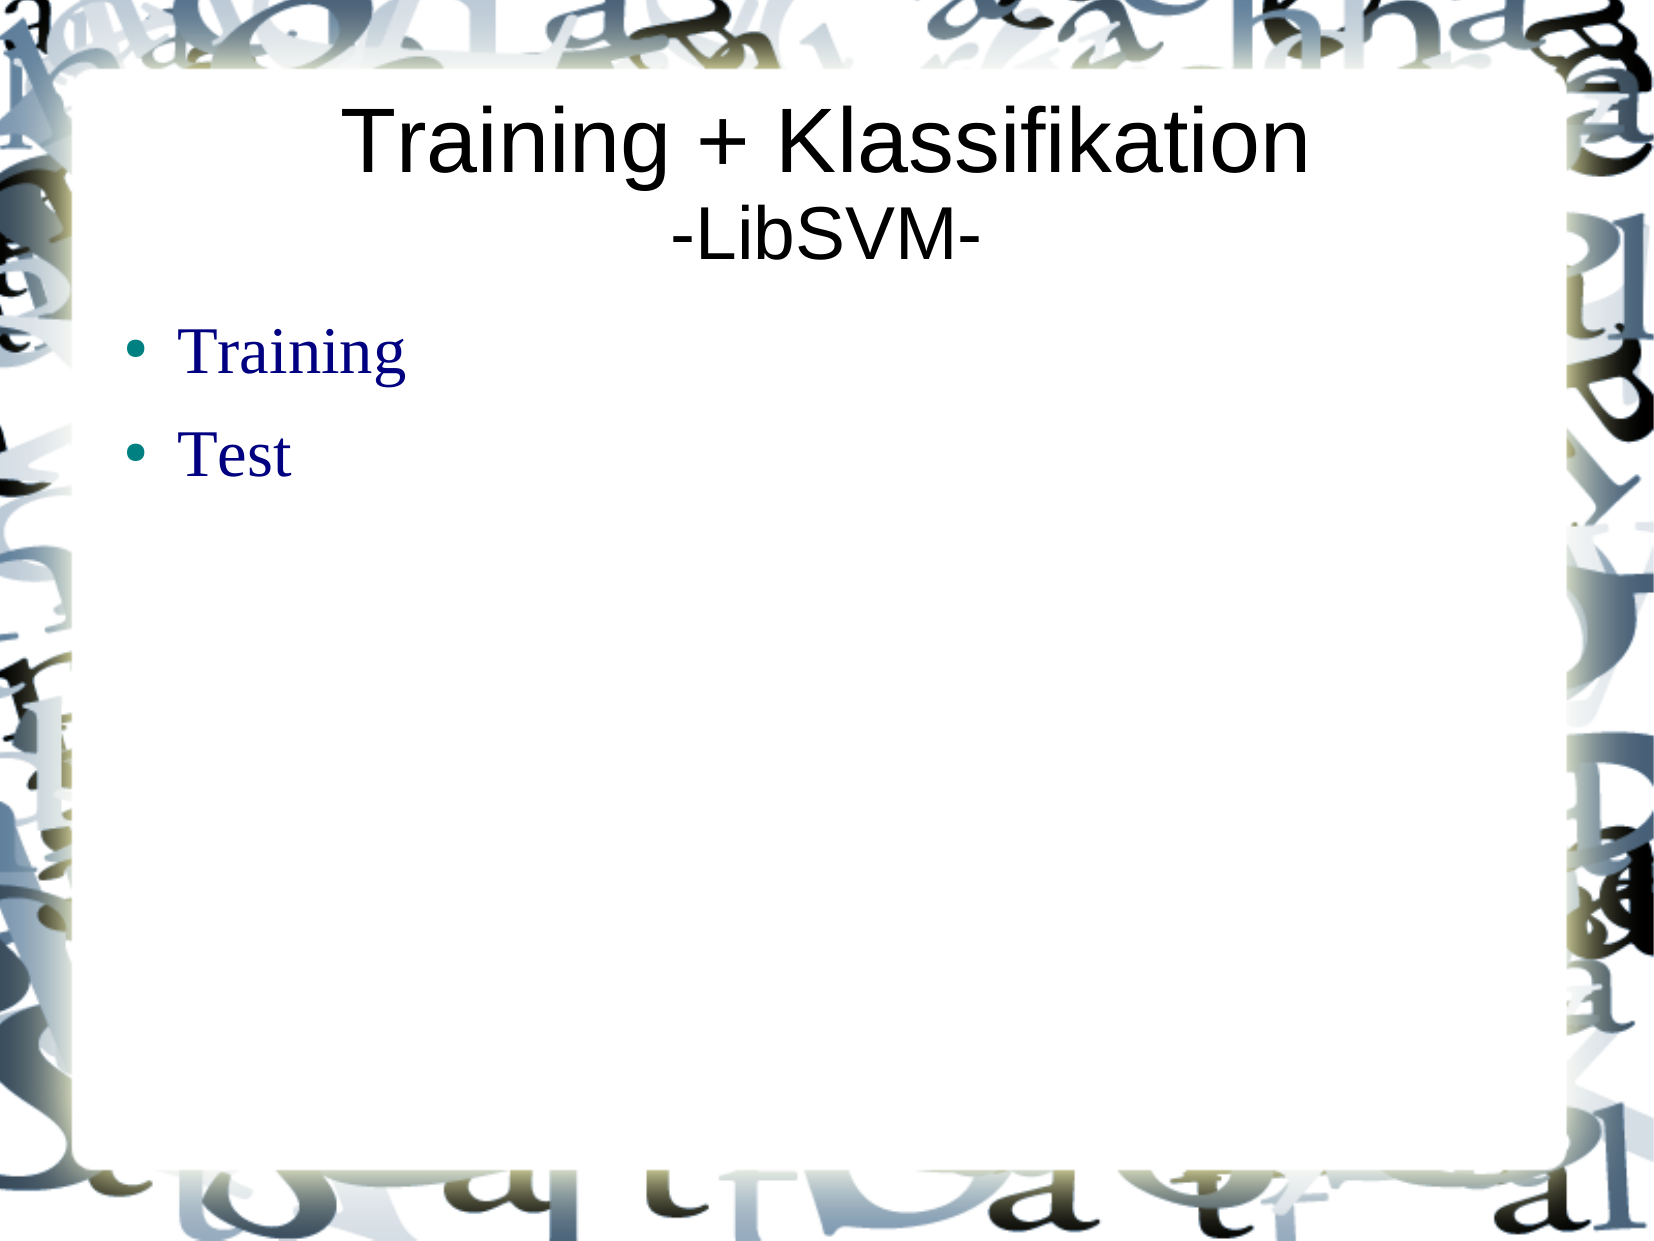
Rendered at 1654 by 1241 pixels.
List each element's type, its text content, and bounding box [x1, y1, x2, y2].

picture [0, 0, 1654, 1241]
title Training + Klassifikation -LibSVM- [82, 78, 1571, 287]
list Training Test [106, 313, 1530, 1034]
